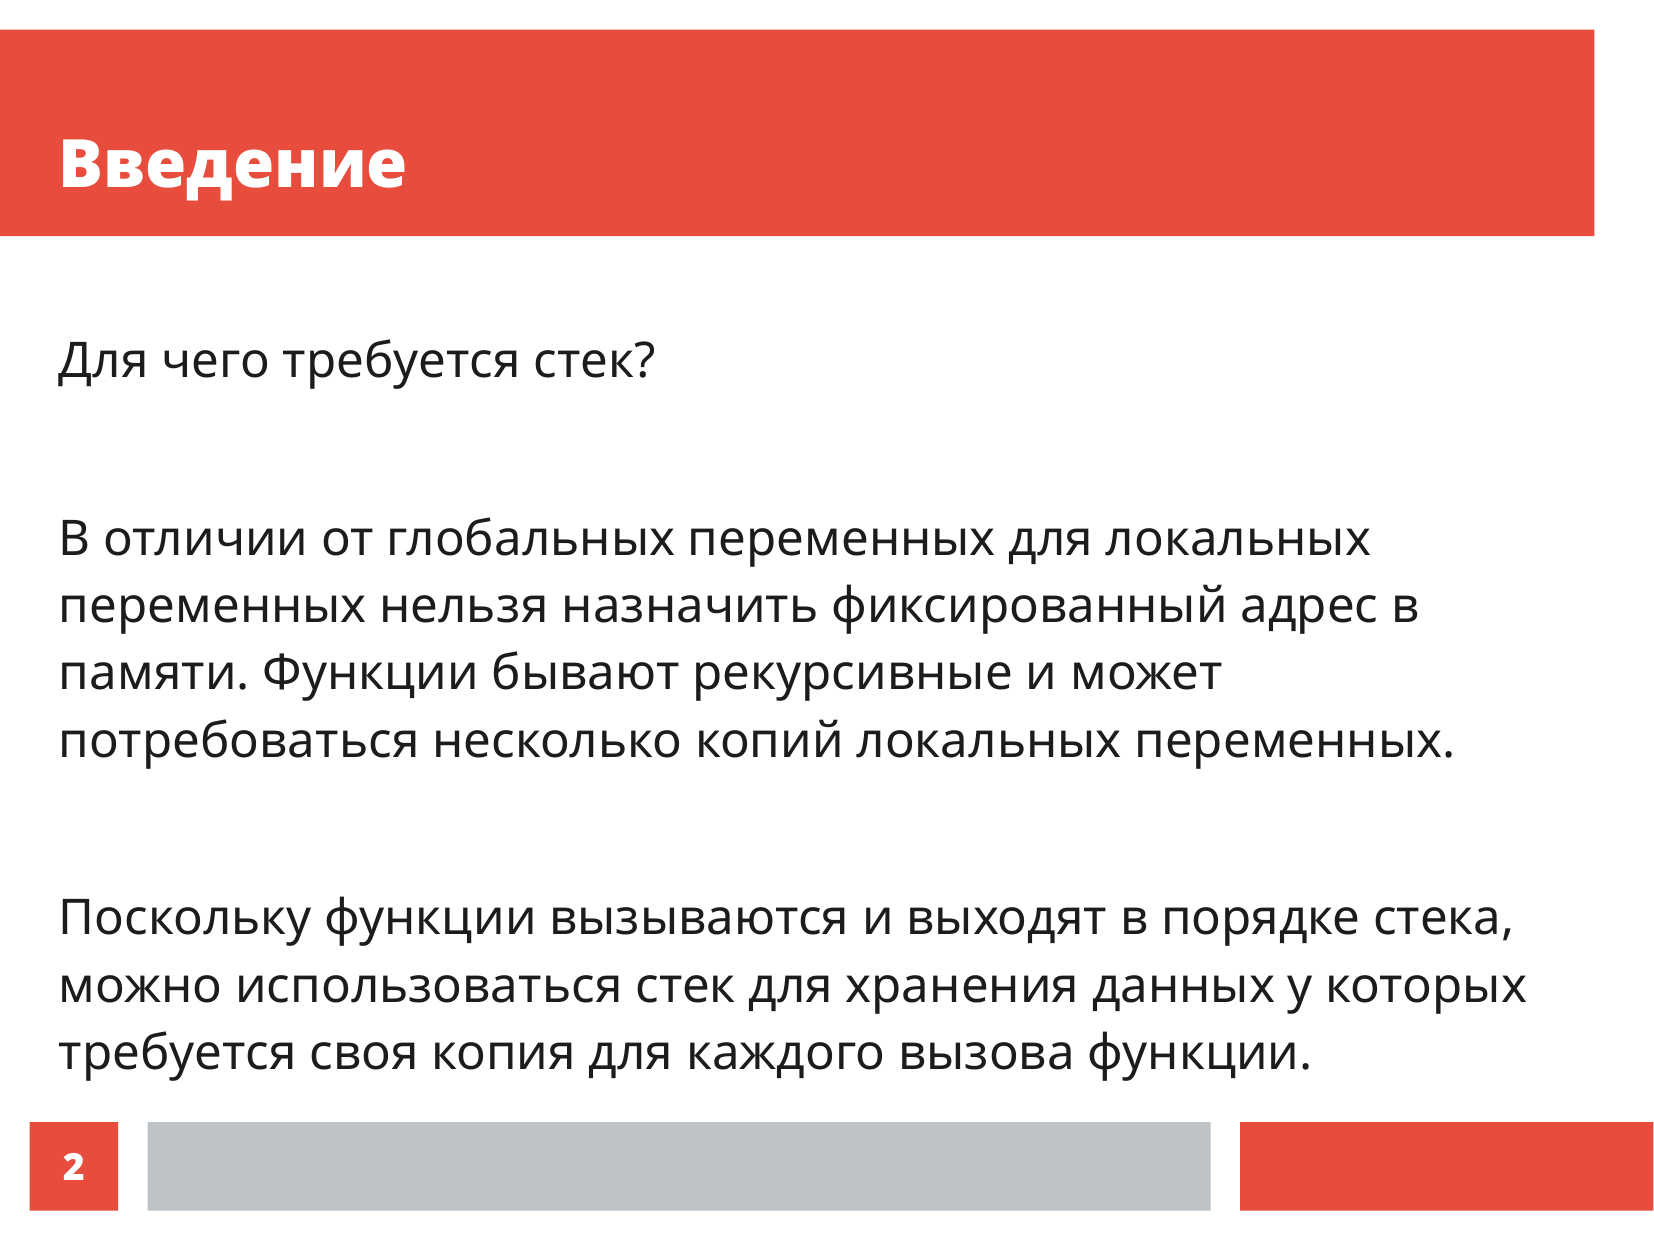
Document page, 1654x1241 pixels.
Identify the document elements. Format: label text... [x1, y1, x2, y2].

list Для чего требуется стек? В отличии от глобальных переменных для локальных переменных нельзя назначить фиксированный адрес в памяти. Функции бывают рекурсивные и может потребоваться несколько копий локальных переменных. Поскольку функции вызываются и выходят в порядке стека, можно использоваться стек для хранения данных у которых требуется своя копия для каждого вызова функции. [59, 324, 1565, 1093]
title Введение [59, 59, 1595, 207]
